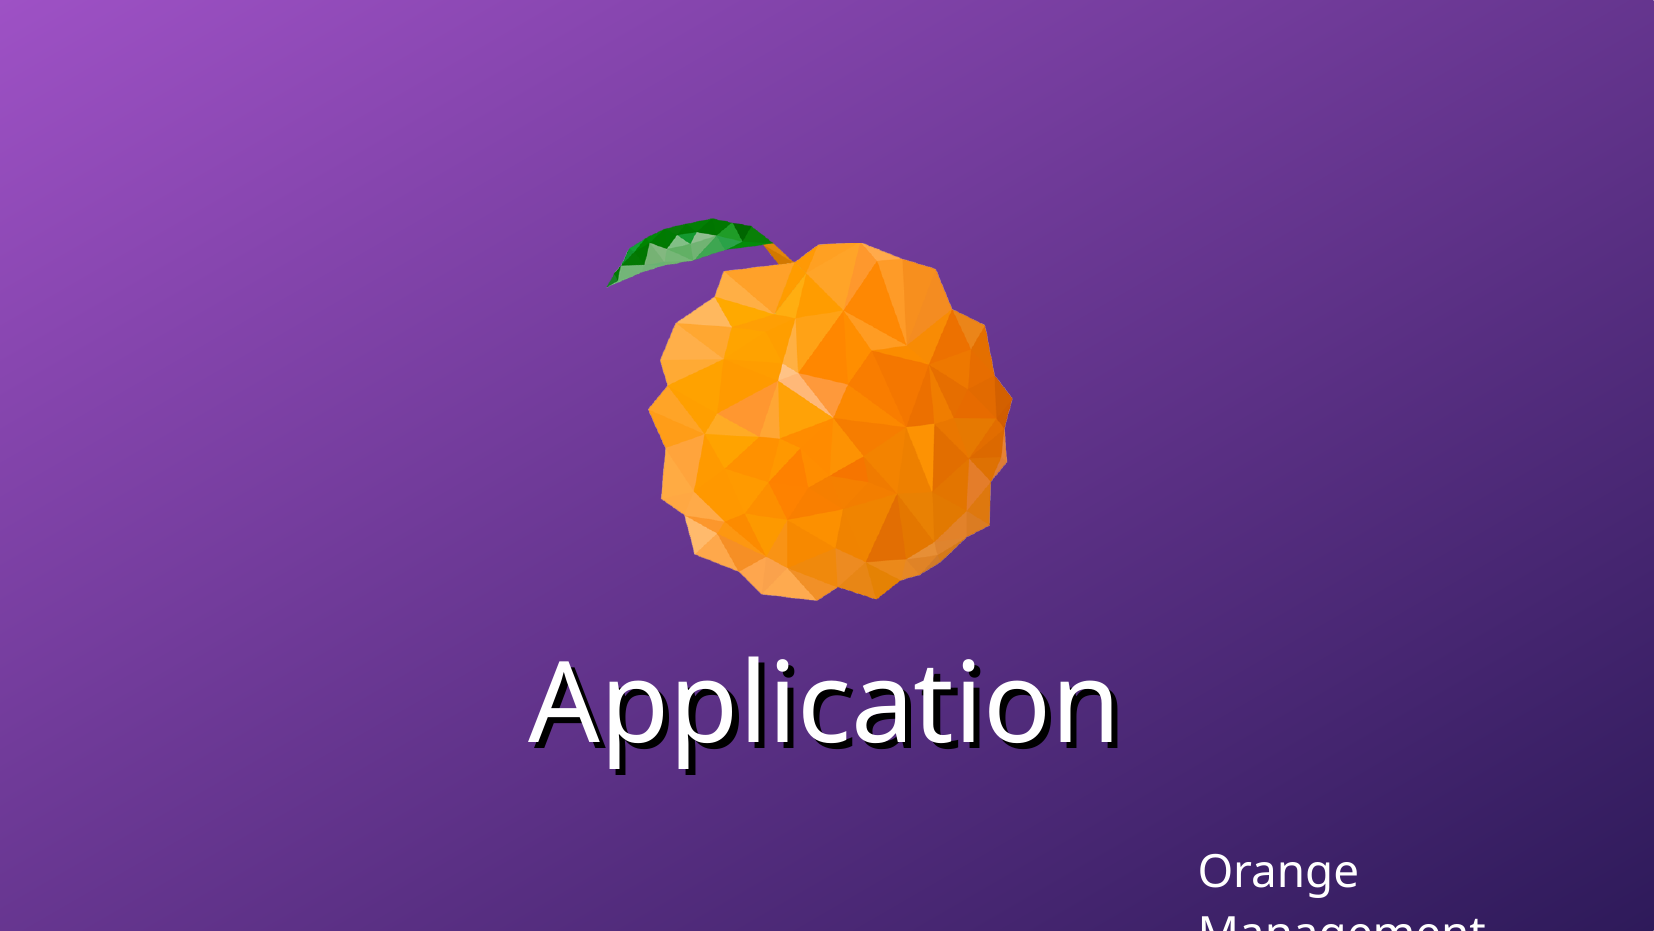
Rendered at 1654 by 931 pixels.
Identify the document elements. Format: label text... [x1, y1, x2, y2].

text_box [1287, 927, 1310, 931]
text_box [1381, 927, 1391, 931]
text_box [1410, 927, 1420, 931]
text_box [1313, 927, 1323, 931]
text_box Application [0, 614, 1651, 927]
text_box Orange Management [1182, 830, 1648, 907]
text_box [1212, 927, 1224, 931]
text_box [1423, 927, 1434, 931]
text_box [1234, 927, 1256, 931]
text_box [1396, 927, 1407, 931]
text_box [0, 927, 1201, 931]
text_box [0, 0, 1654, 931]
picture [606, 218, 1013, 601]
text_box [1450, 927, 1461, 931]
text_box [1355, 927, 1366, 931]
text_box [1342, 927, 1352, 931]
text_box [1273, 927, 1284, 931]
text_box [1326, 927, 1337, 931]
